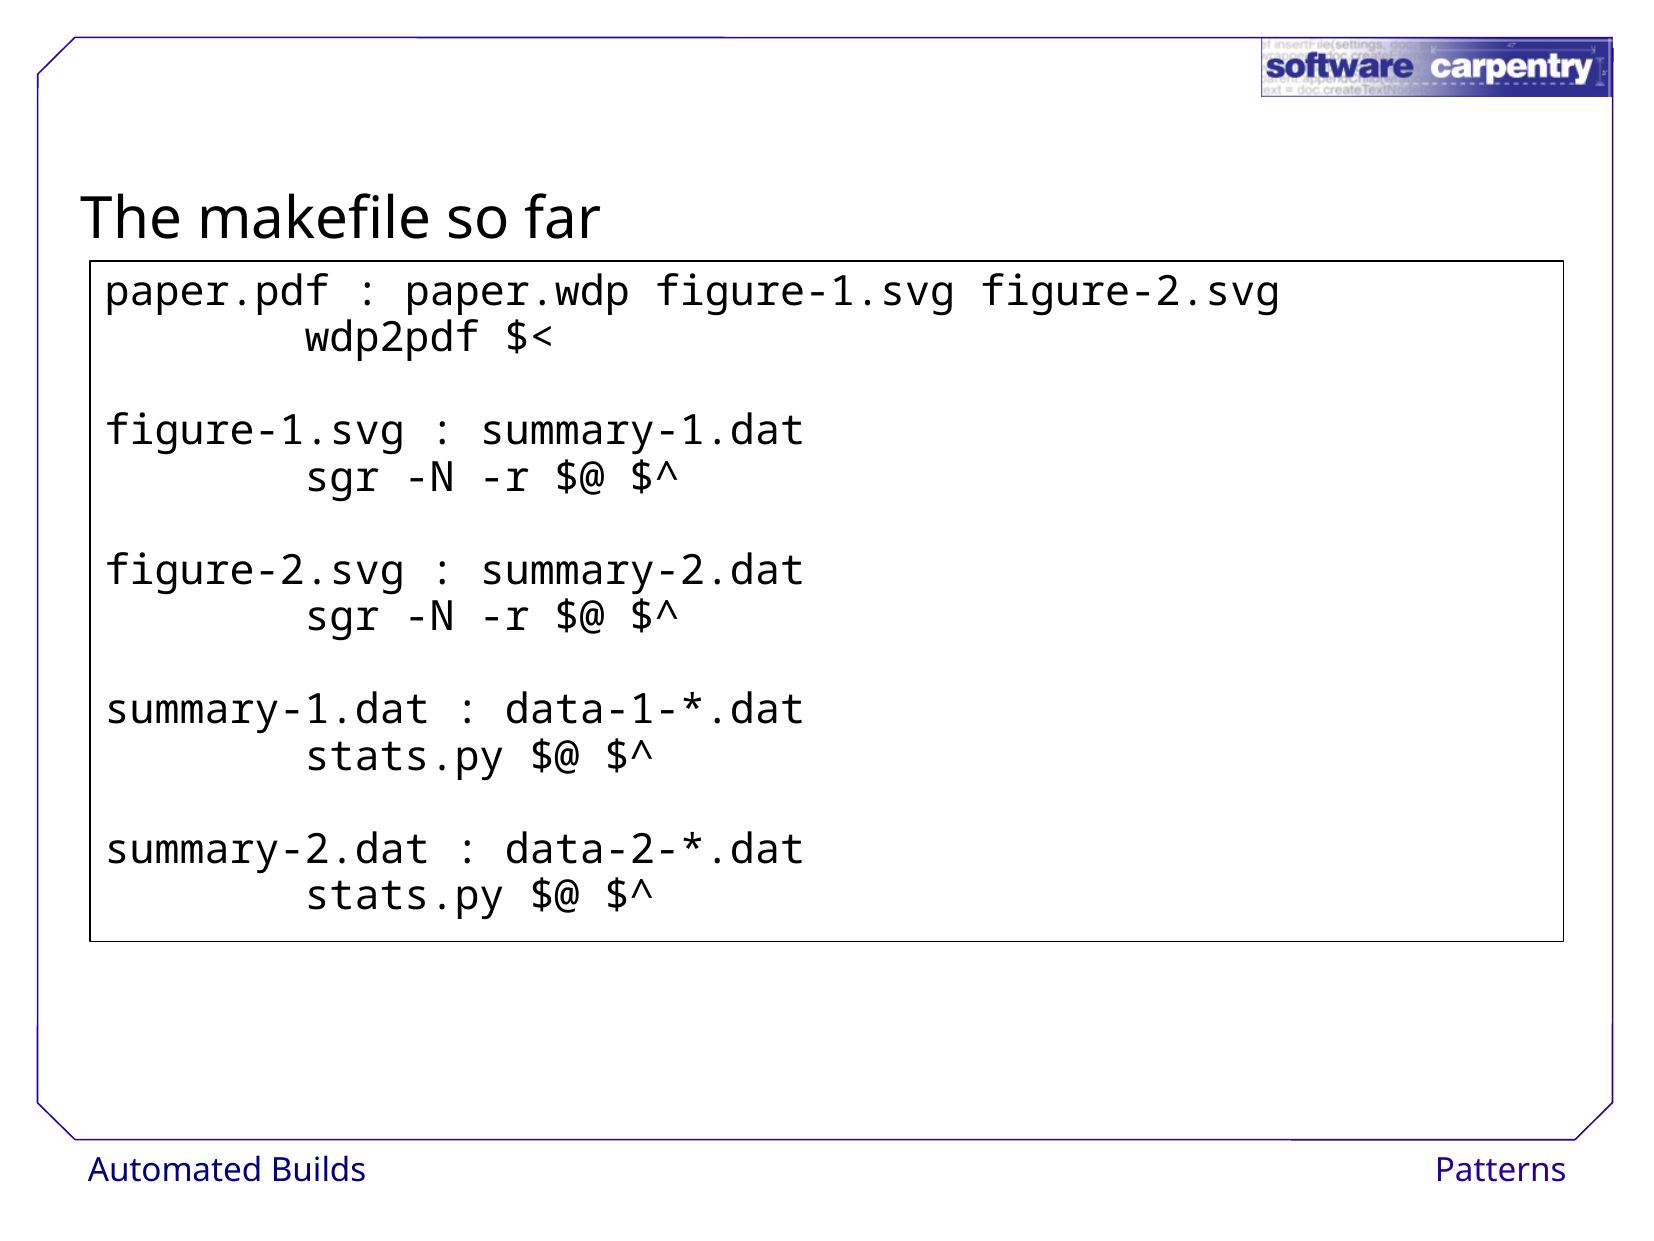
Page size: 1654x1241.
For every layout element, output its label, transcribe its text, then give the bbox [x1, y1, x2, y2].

picture [1261, 39, 1613, 97]
text_box paper.pdf : paper.wdp figure-1.svg figure-2.svg wdp2pdf $< figure-1.svg : summary-1.dat sgr -N -r $@ $^ figure-2.svg : summary-2.dat sgr -N -r $@ $^ summary-1.dat : data-1-*.dat stats.py $@ $^ summary-2.dat : data-2-*.dat stats.py $@ $^ [89, 260, 1564, 942]
text_box The makefile so far [66, 138, 767, 259]
